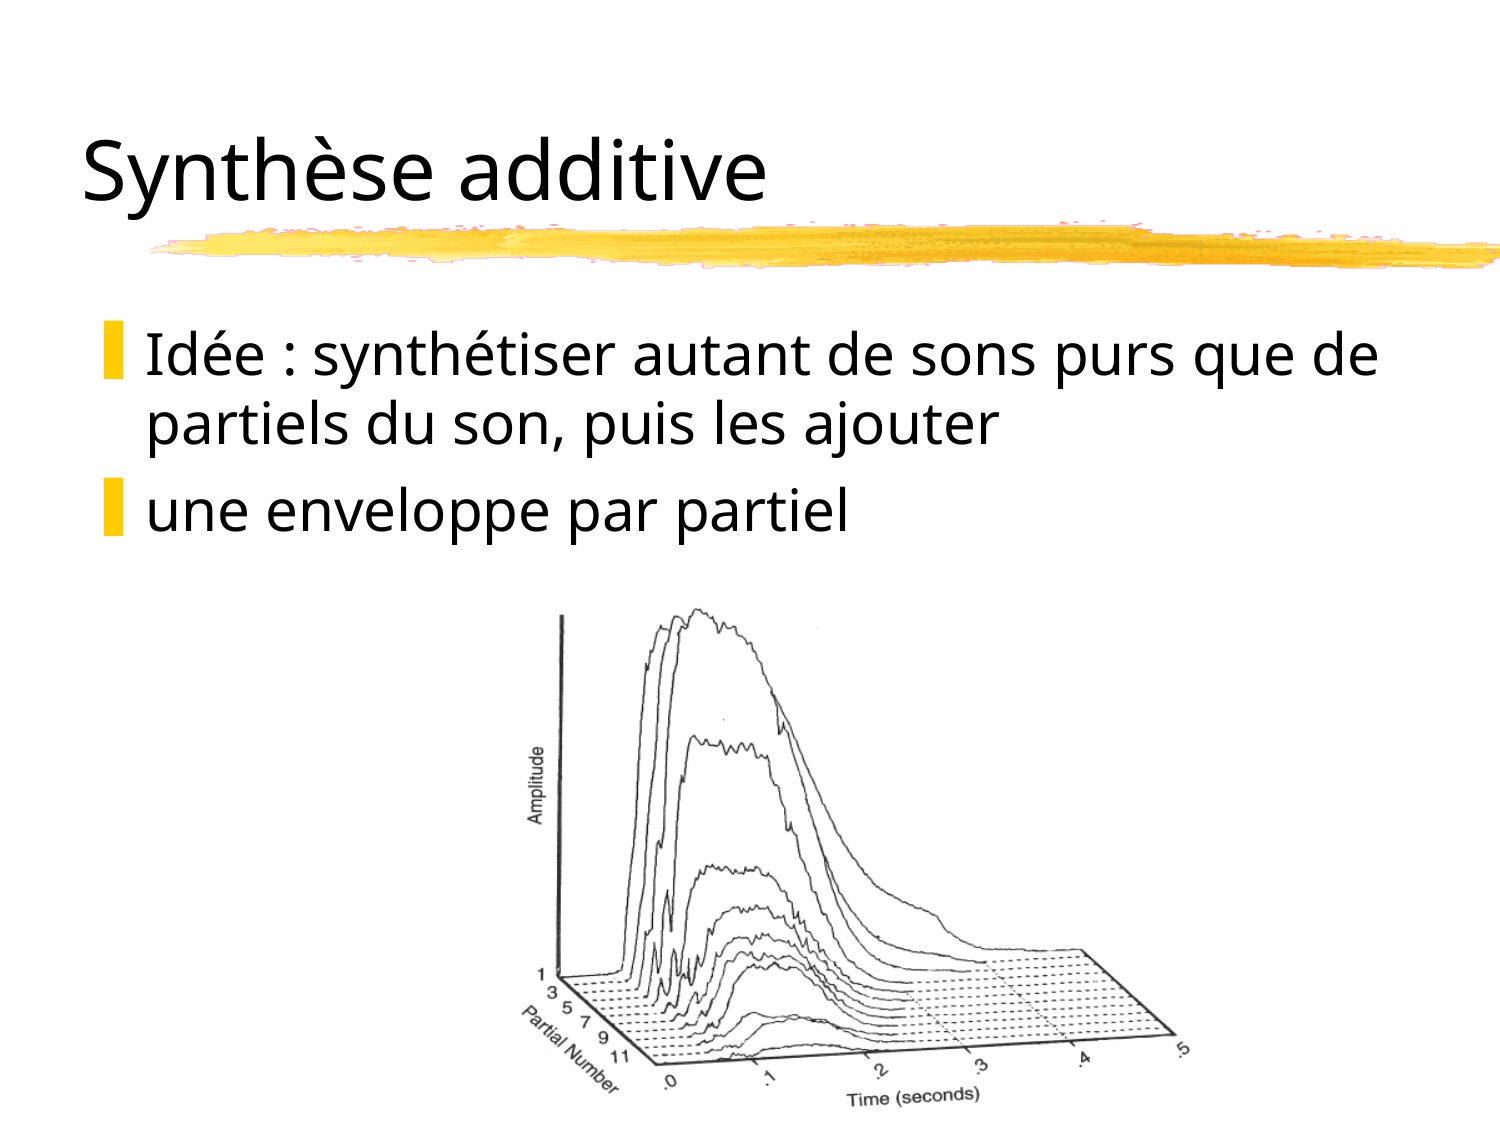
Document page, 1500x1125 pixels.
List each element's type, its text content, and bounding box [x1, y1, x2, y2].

picture [150, 215, 1500, 279]
picture [501, 590, 1211, 1123]
list Idée : synthétiser autant de sons purs que de partiels du son, puis les ajouter une enveloppe par partiel [74, 309, 1417, 1052]
title Synthèse additive [66, 8, 1342, 225]
